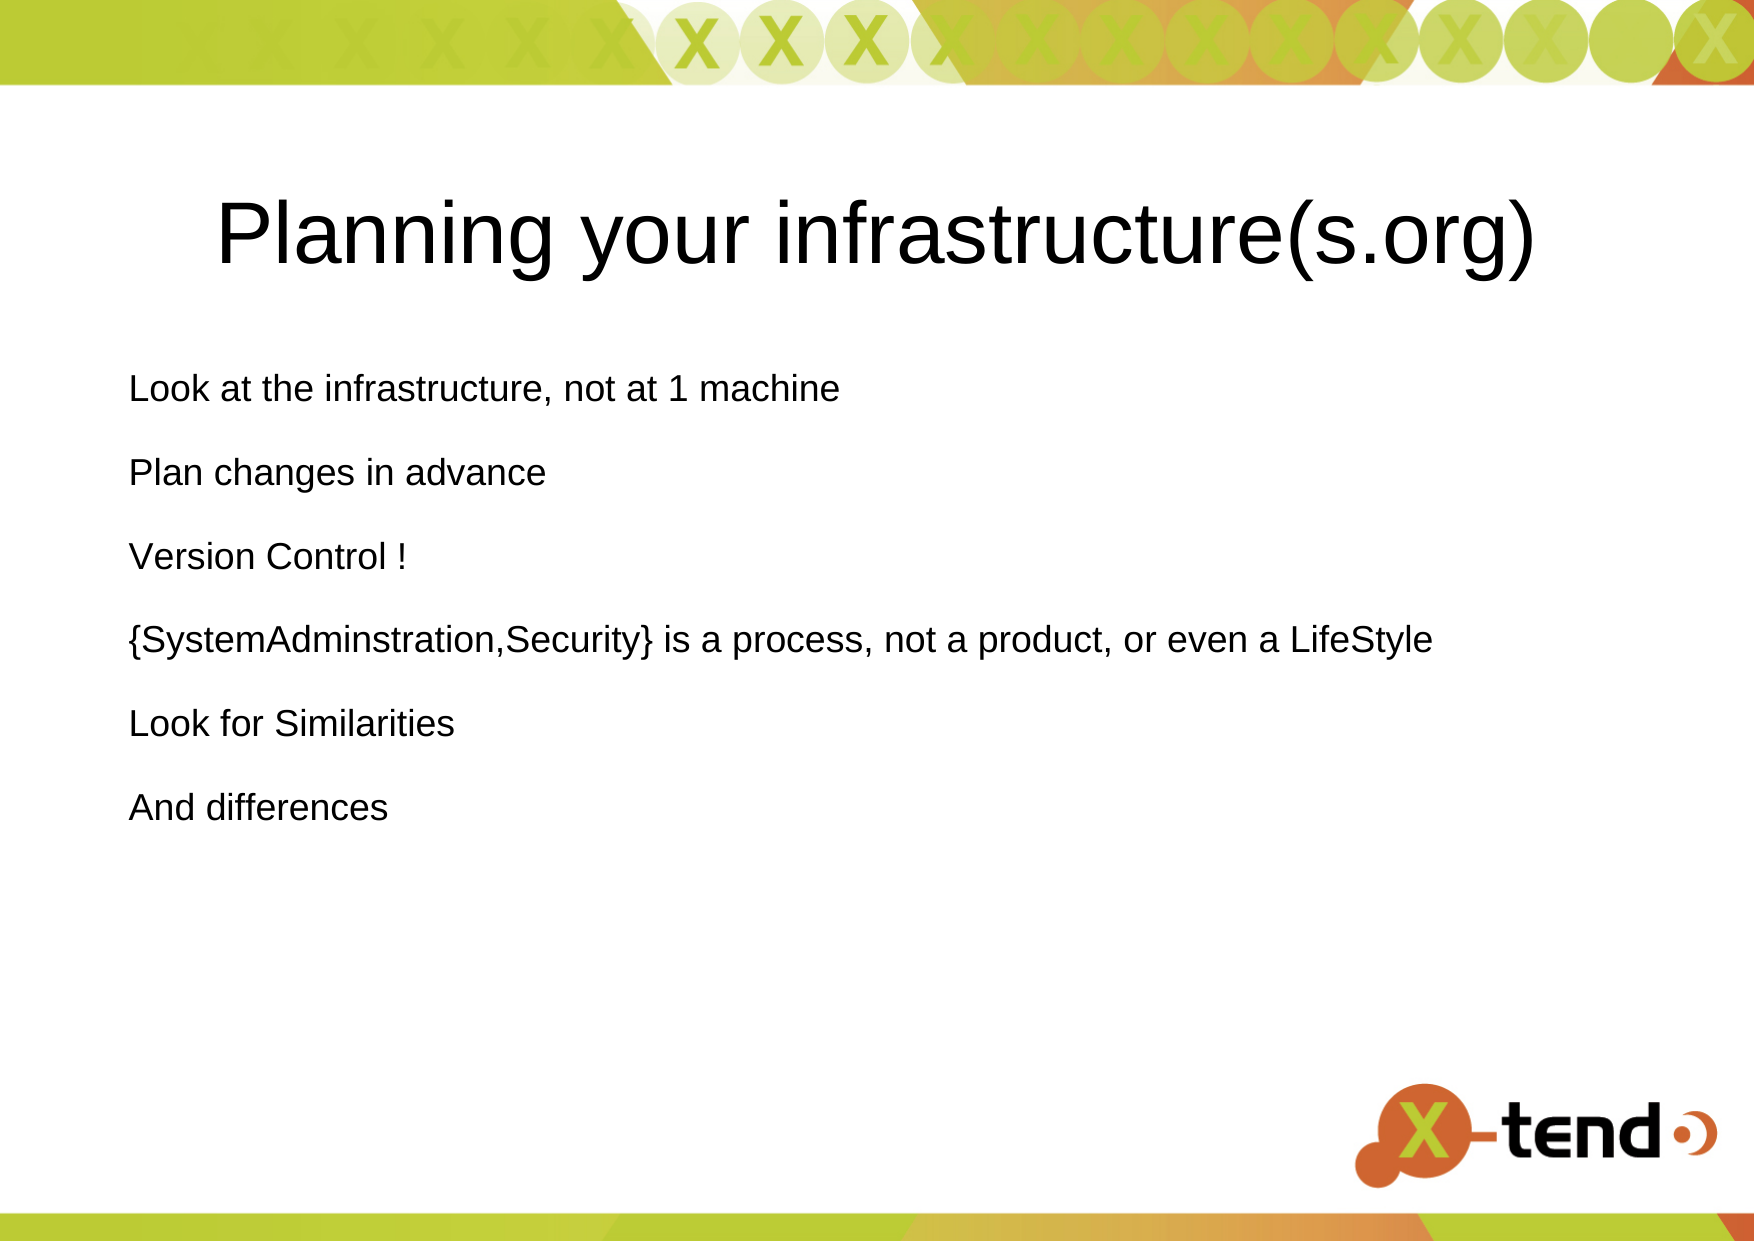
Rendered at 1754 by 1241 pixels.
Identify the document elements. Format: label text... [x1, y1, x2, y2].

list Look at the infrastructure, not at 1 machine Plan changes in advance Version Control ! {SystemAdminstration,Security} is a process, not a product, or even a LifeStyle Look for Similarities And differences [128, 344, 1627, 1127]
picture [0, 0, 1754, 1241]
title Planning your infrastructure(s.org) [128, 102, 1627, 311]
